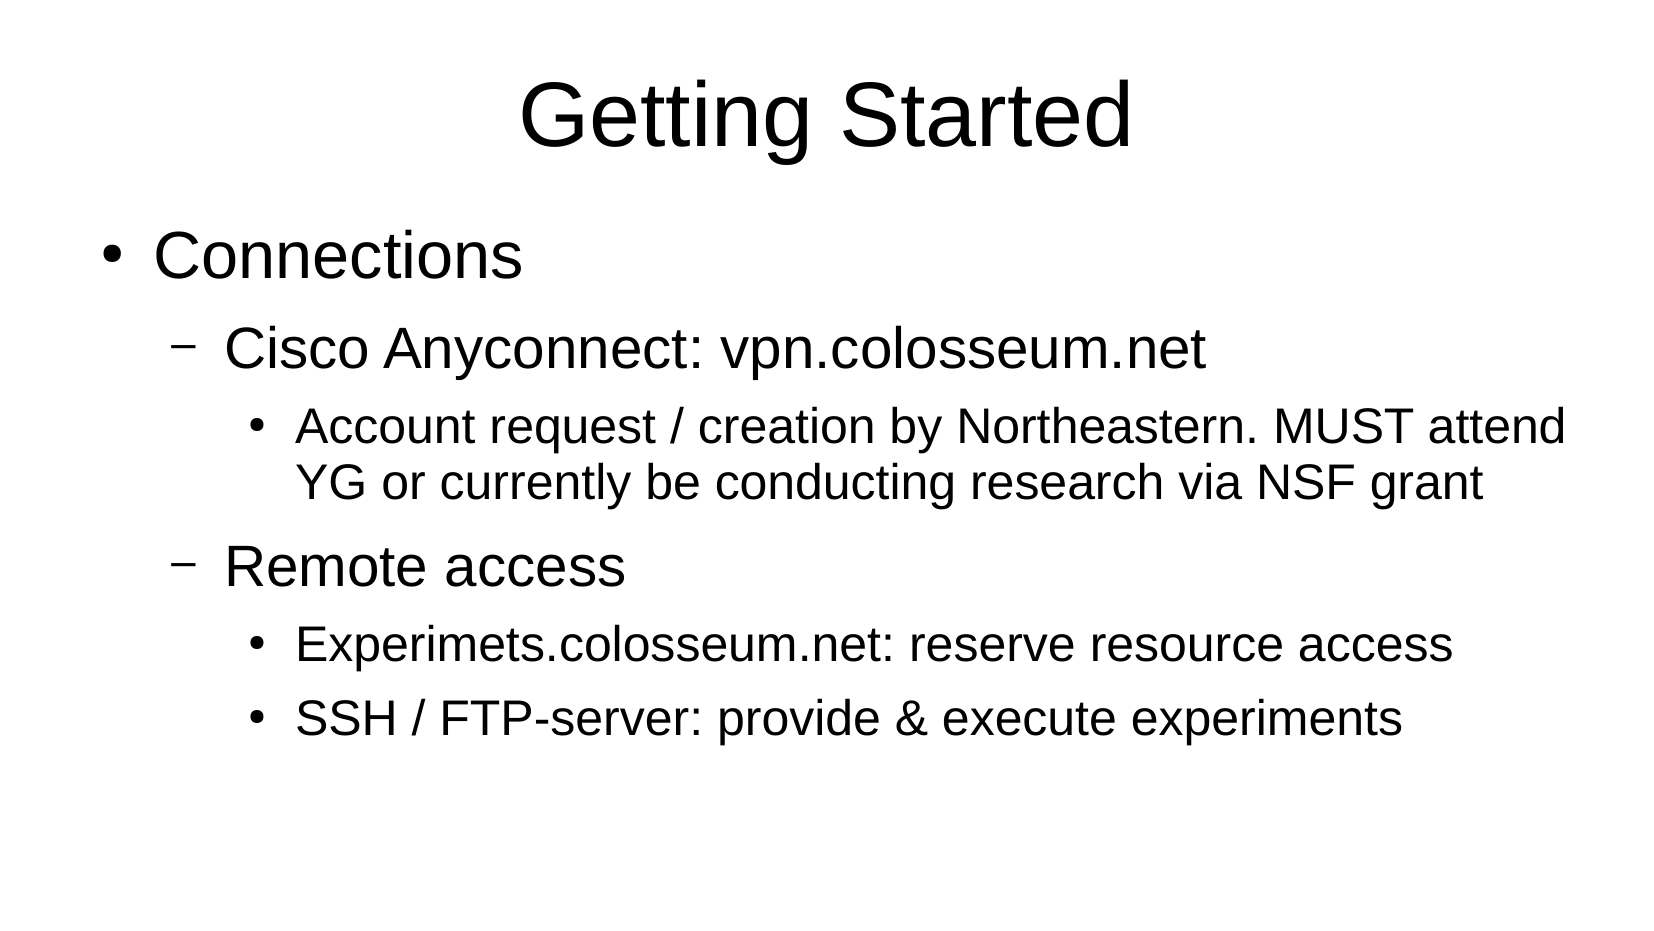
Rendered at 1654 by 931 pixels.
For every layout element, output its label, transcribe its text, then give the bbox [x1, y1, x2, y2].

title Getting Started [82, 37, 1571, 193]
list Connections Cisco Anyconnect: vpn.colosseum.net Account request / creation by Northeastern. MUST attend YG or currently be conducting research via NSF grant Remote access Experimets.colosseum.net: reserve resource access SSH / FTP-server: provide & execute experiments [82, 217, 1571, 758]
